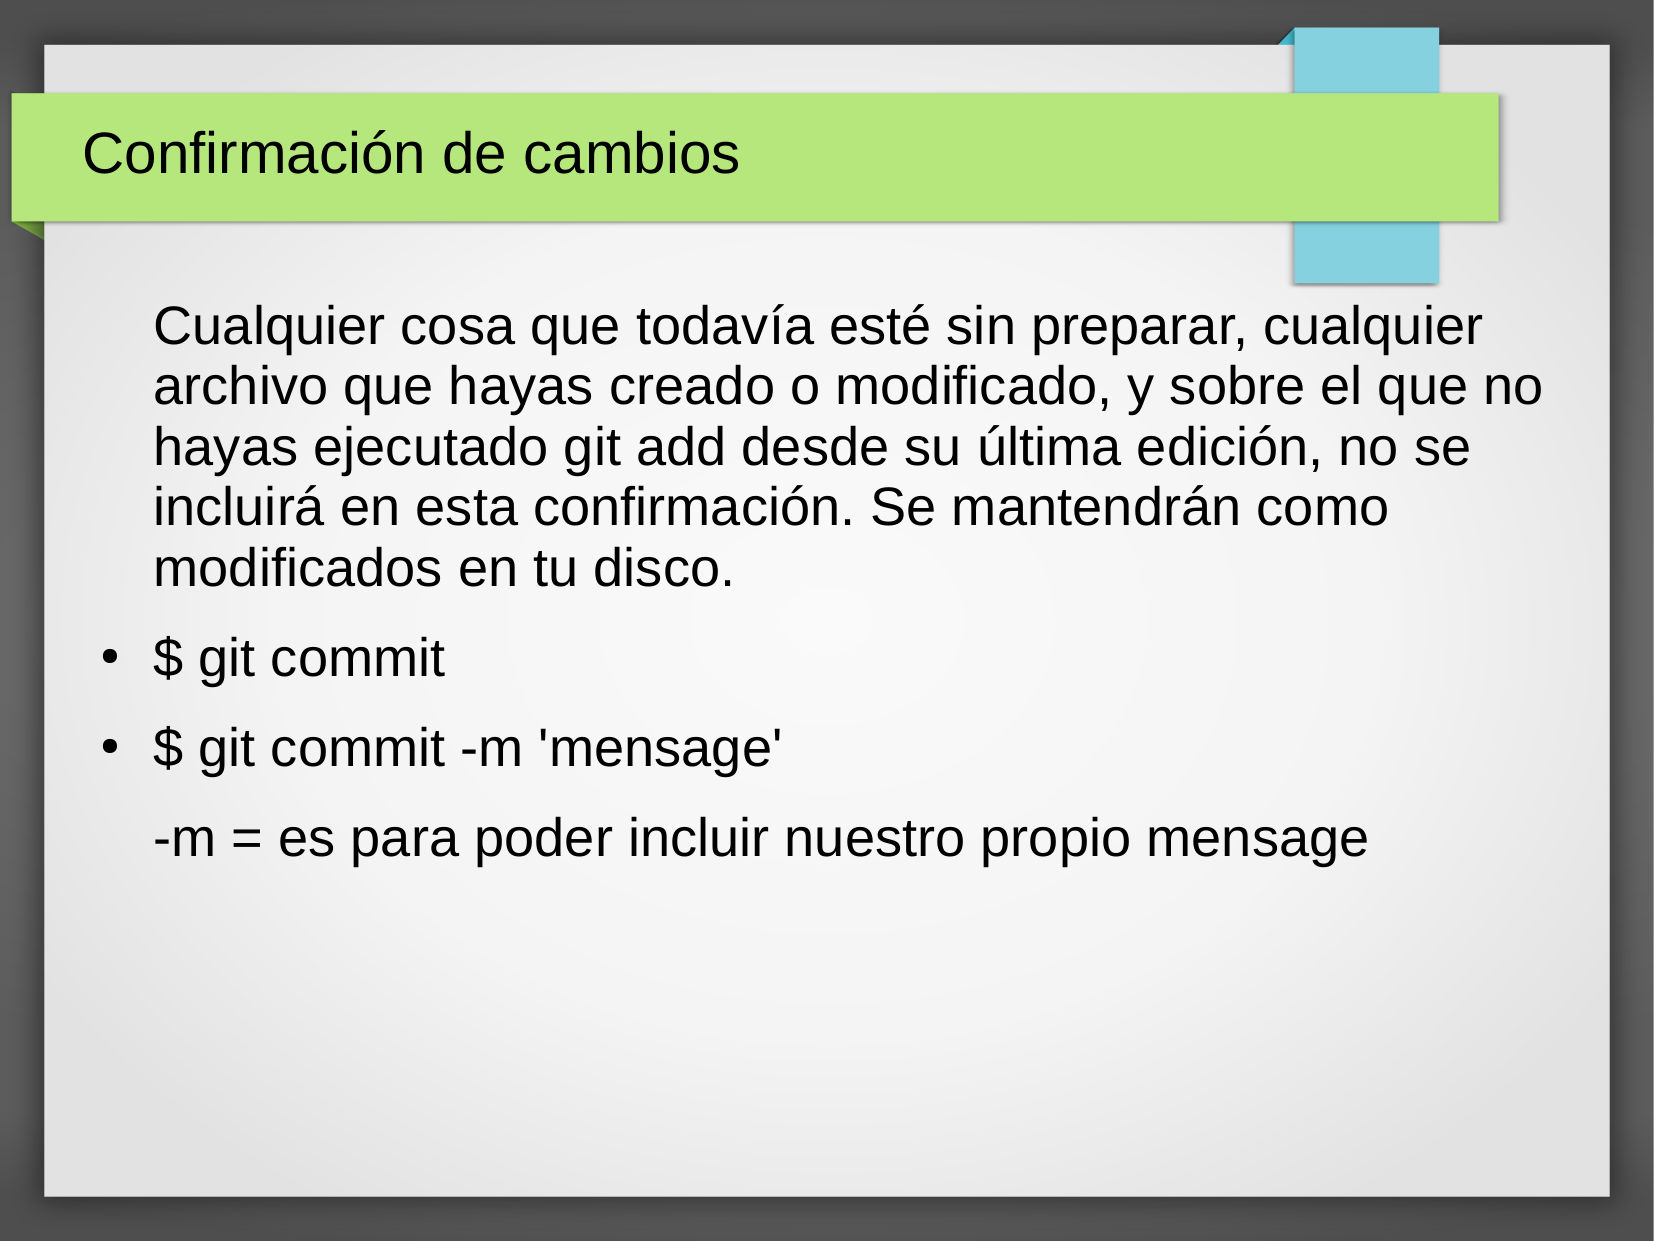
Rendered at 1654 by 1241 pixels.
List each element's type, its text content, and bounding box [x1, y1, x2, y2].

list Cualquier cosa que todavía esté sin preparar, cualquier archivo que hayas creado o modificado, y sobre el que no hayas ejecutado git add desde su última edición, no se incluirá en esta confirmación. Se mantendrán como modificados en tu disco. $ git commit $ git commit -m 'mensage' -m = es para poder incluir nuestro propio mensage [82, 295, 1571, 1015]
title Confirmación de cambios [82, 94, 1264, 213]
picture [0, 0, 1654, 1241]
